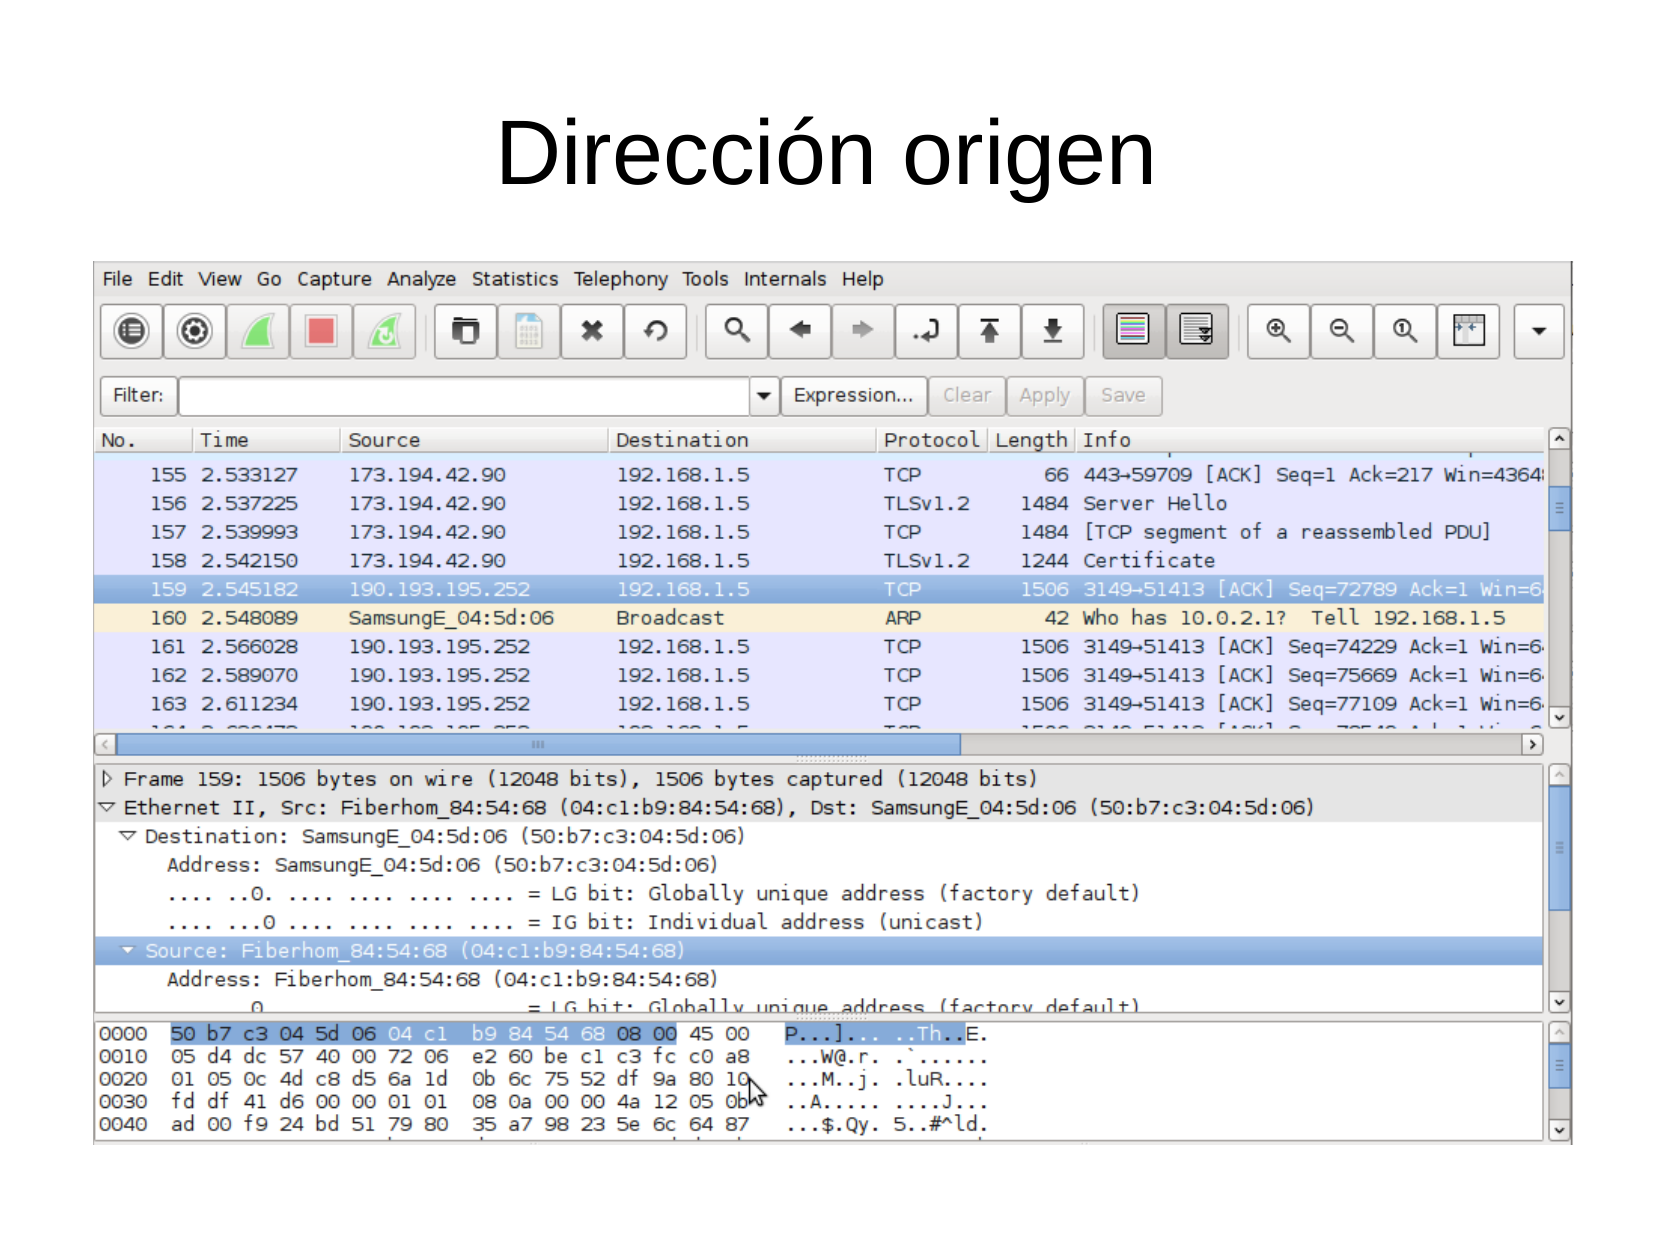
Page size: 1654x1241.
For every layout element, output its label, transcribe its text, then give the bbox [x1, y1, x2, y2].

picture [93, 261, 1574, 1145]
title Dirección origen [82, 49, 1571, 257]
